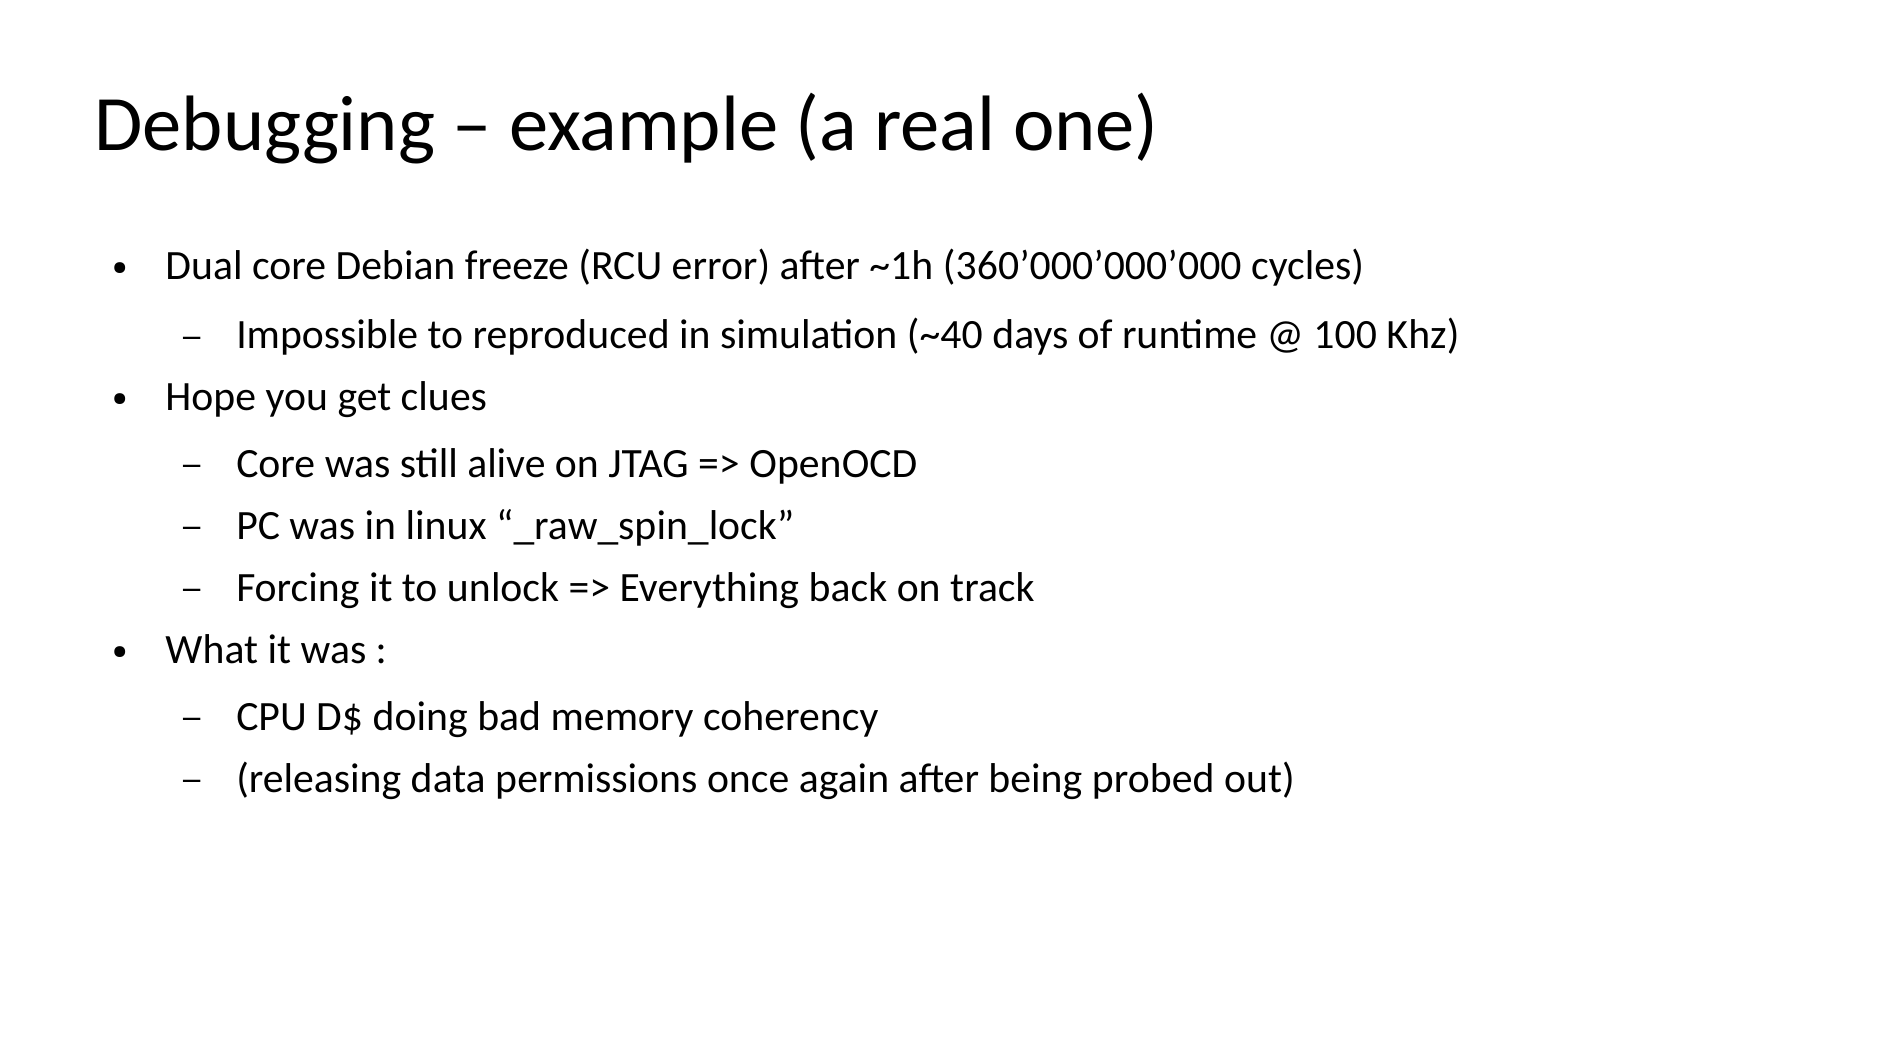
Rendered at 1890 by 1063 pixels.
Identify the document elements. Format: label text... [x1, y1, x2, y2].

list Dual core Debian freeze (RCU error) after ~1h (360’000’000’000 cycles) Impossible to reproduced in simulation (~40 days of runtime @ 100 Khz) Hope you get clues Core was still alive on JTAG => OpenOCD PC was in linux “_raw_spin_lock” Forcing it to unlock => Everything back on track What it was : CPU D$ doing bad memory coherency (releasing data permissions once again after being probed out) [94, 248, 1890, 957]
title Debugging – example (a real one) [94, 42, 1796, 220]
